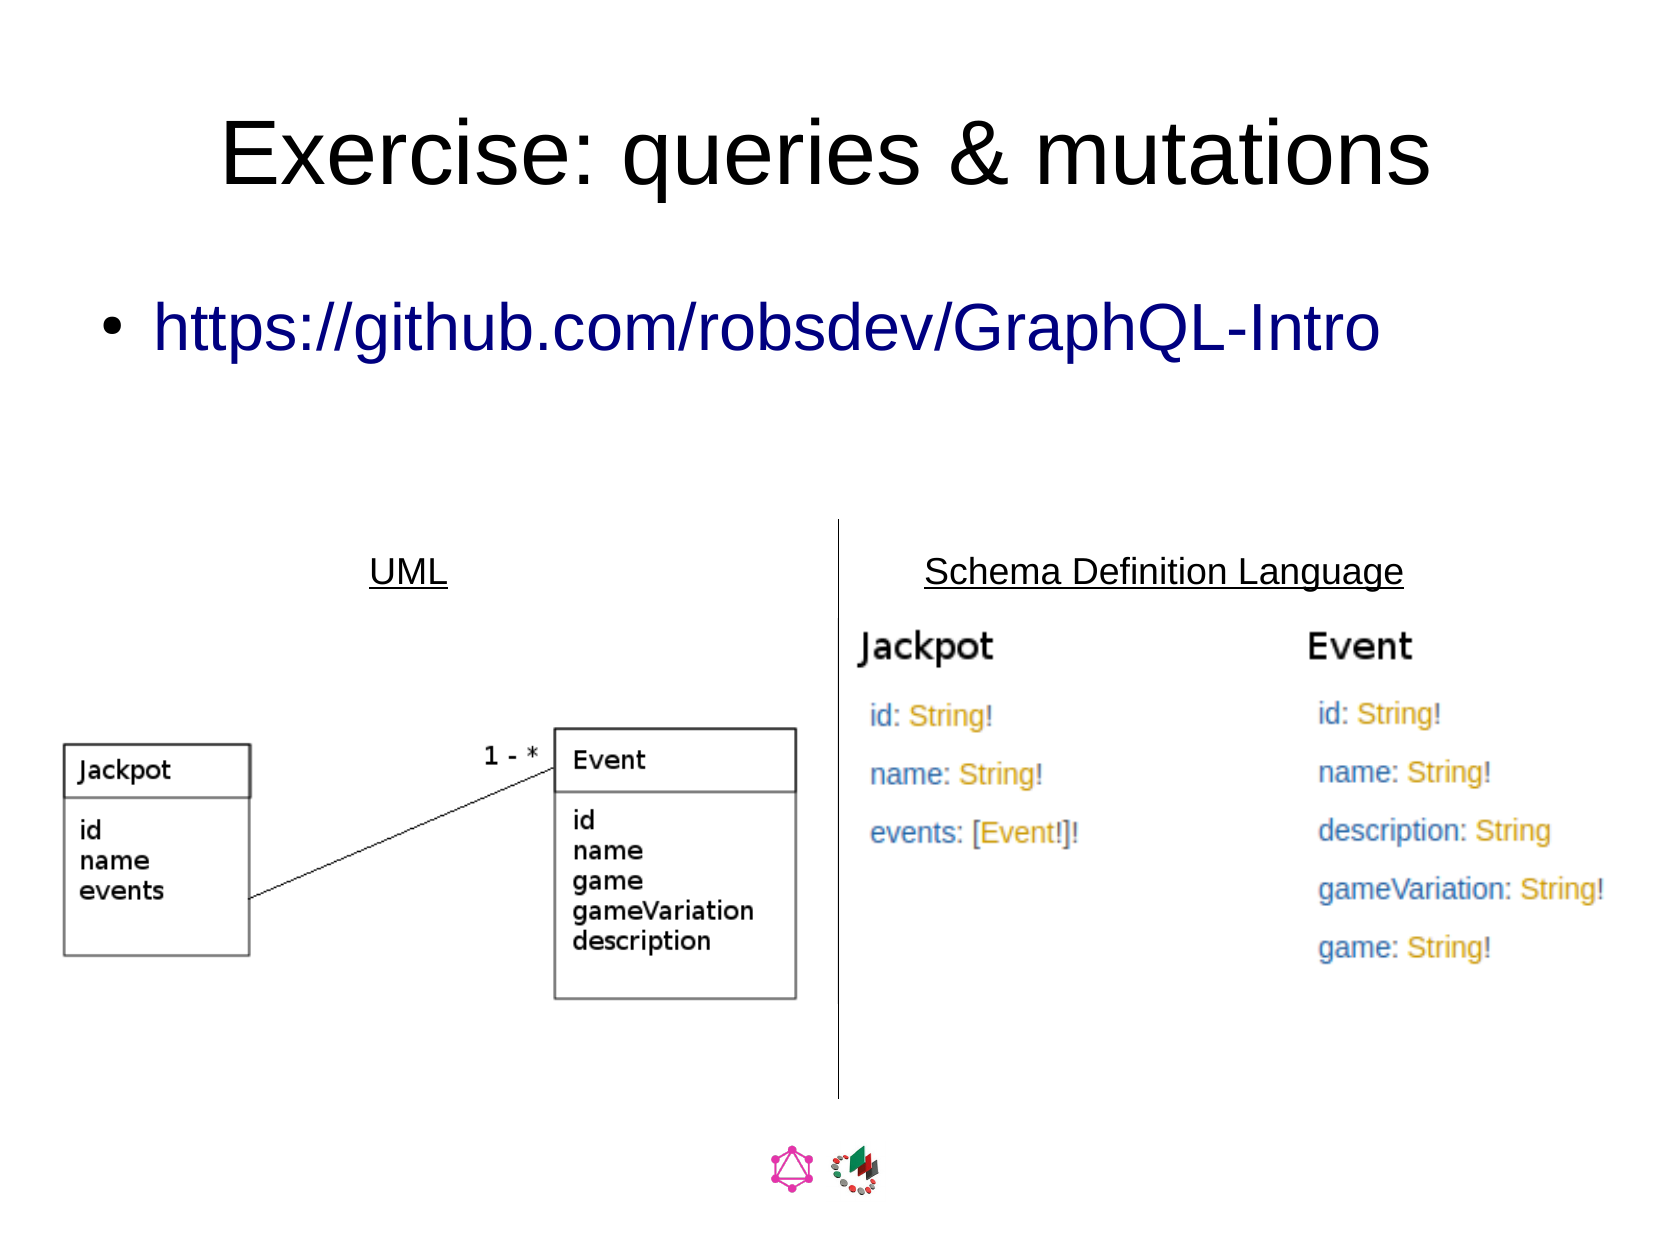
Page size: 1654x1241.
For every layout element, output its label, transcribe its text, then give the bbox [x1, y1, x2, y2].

picture [768, 1145, 816, 1193]
text_box Schema Definition Language [909, 543, 1459, 603]
title Exercise: queries & mutations [82, 49, 1571, 257]
picture [826, 1141, 886, 1202]
list https://github.com/robsdev/GraphQL-Intro [82, 290, 1571, 402]
text_box UML [354, 543, 473, 601]
picture [839, 618, 1648, 1004]
picture [30, 618, 838, 1052]
